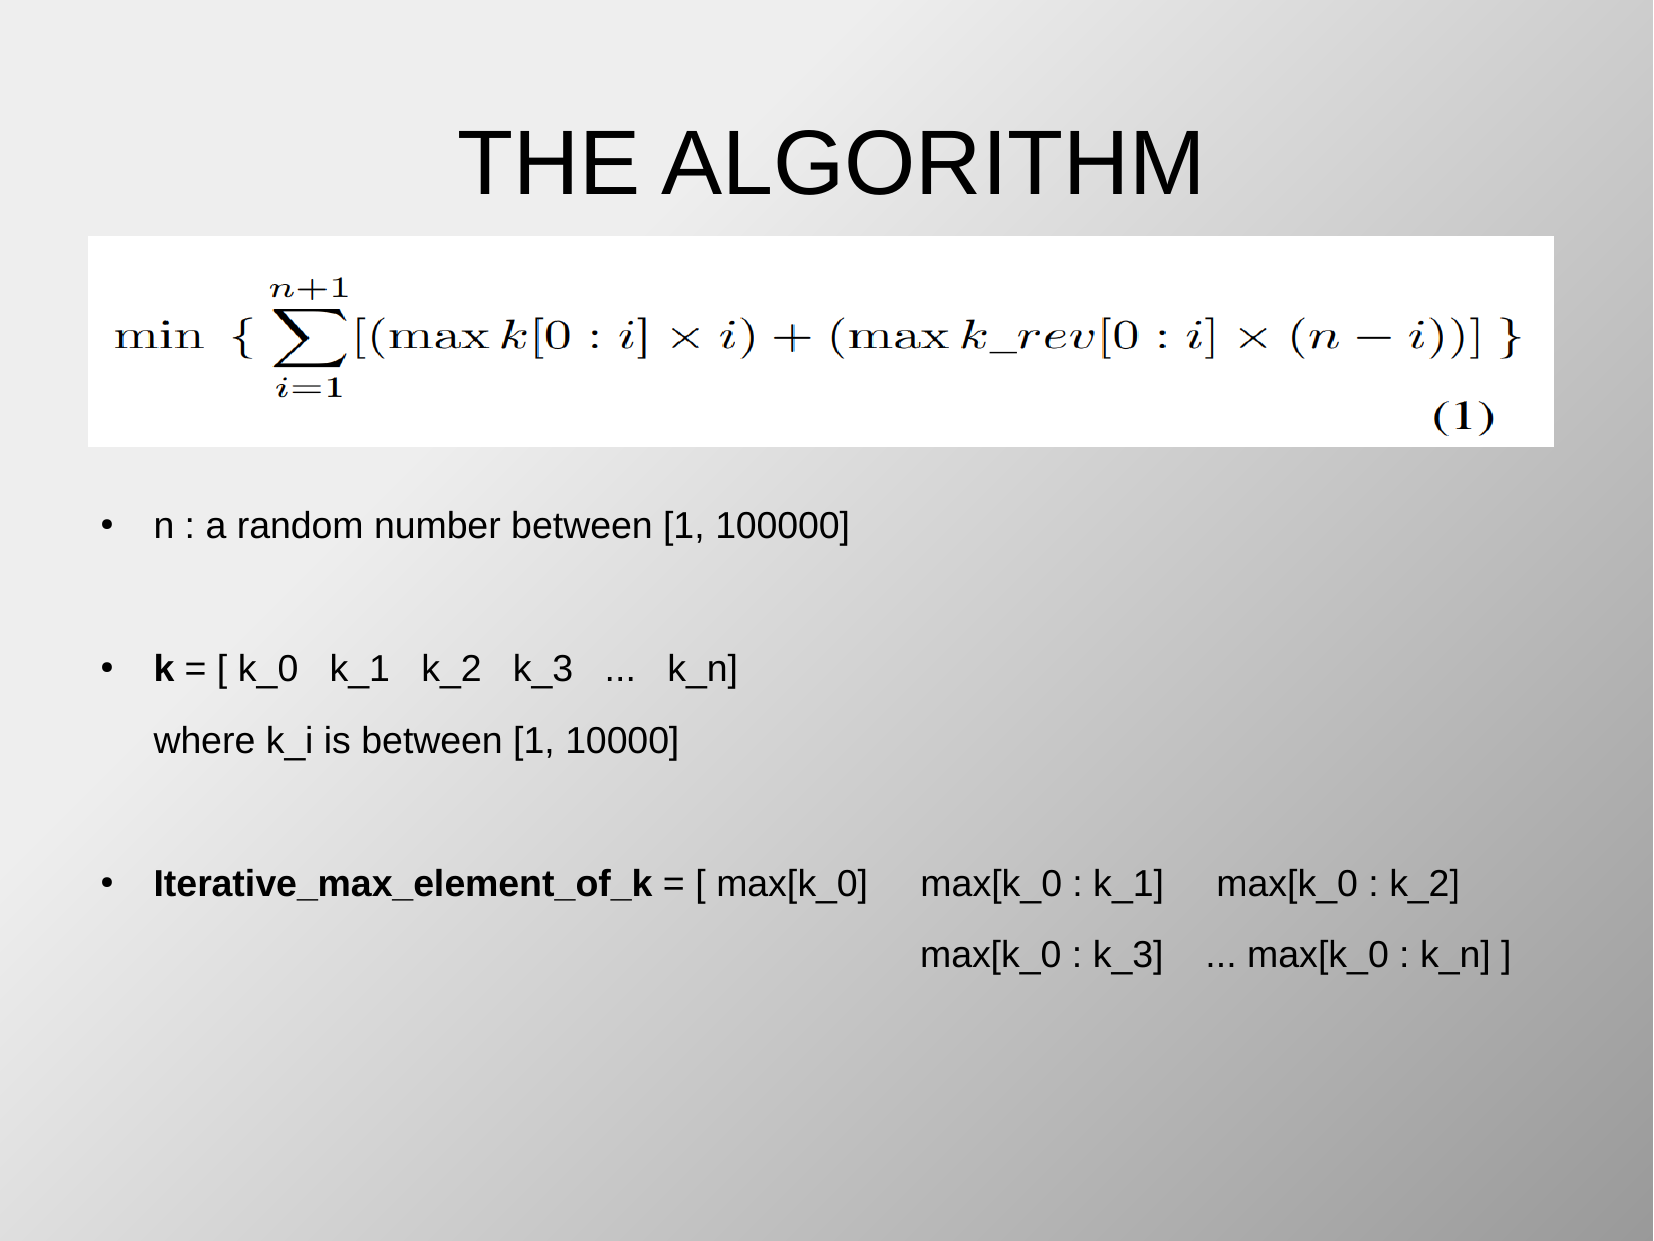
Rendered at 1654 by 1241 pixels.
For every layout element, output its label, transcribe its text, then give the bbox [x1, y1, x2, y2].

list n : a random number between [1, 100000] k = [ k_0 k_1 k_2 k_3 ... k_n] where k_i is between [1, 10000] Iterative_max_element_of_k = [ max[k_0] max[k_0 : k_1] max[k_0 : k_2] max[k_0 : k_3] ... max[k_0 : k_n] ] [82, 290, 1571, 1129]
picture [88, 236, 1554, 447]
title THE ALGORITHM [88, 59, 1577, 267]
